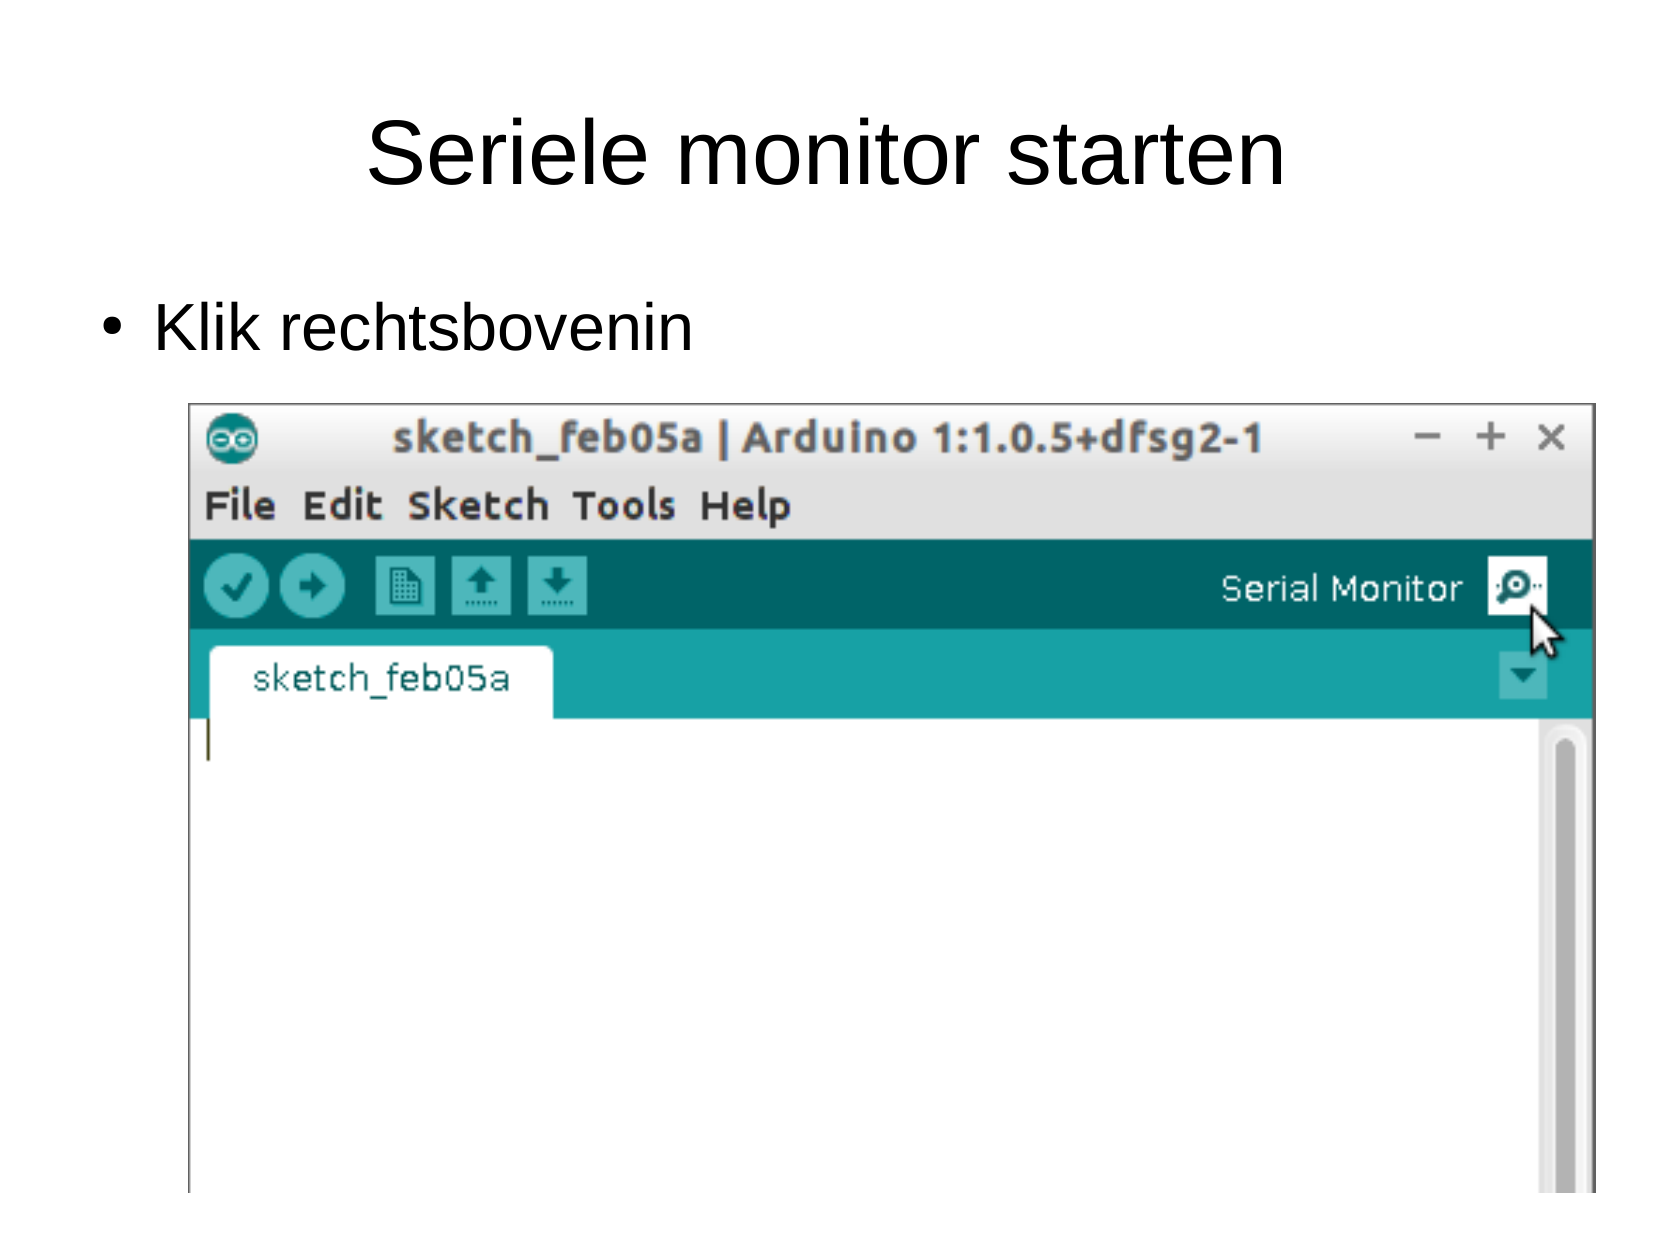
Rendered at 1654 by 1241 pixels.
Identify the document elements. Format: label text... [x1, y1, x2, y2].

title Seriele monitor starten [82, 49, 1571, 257]
list Klik rechtsbovenin [82, 290, 1571, 1010]
picture [188, 403, 1596, 1193]
